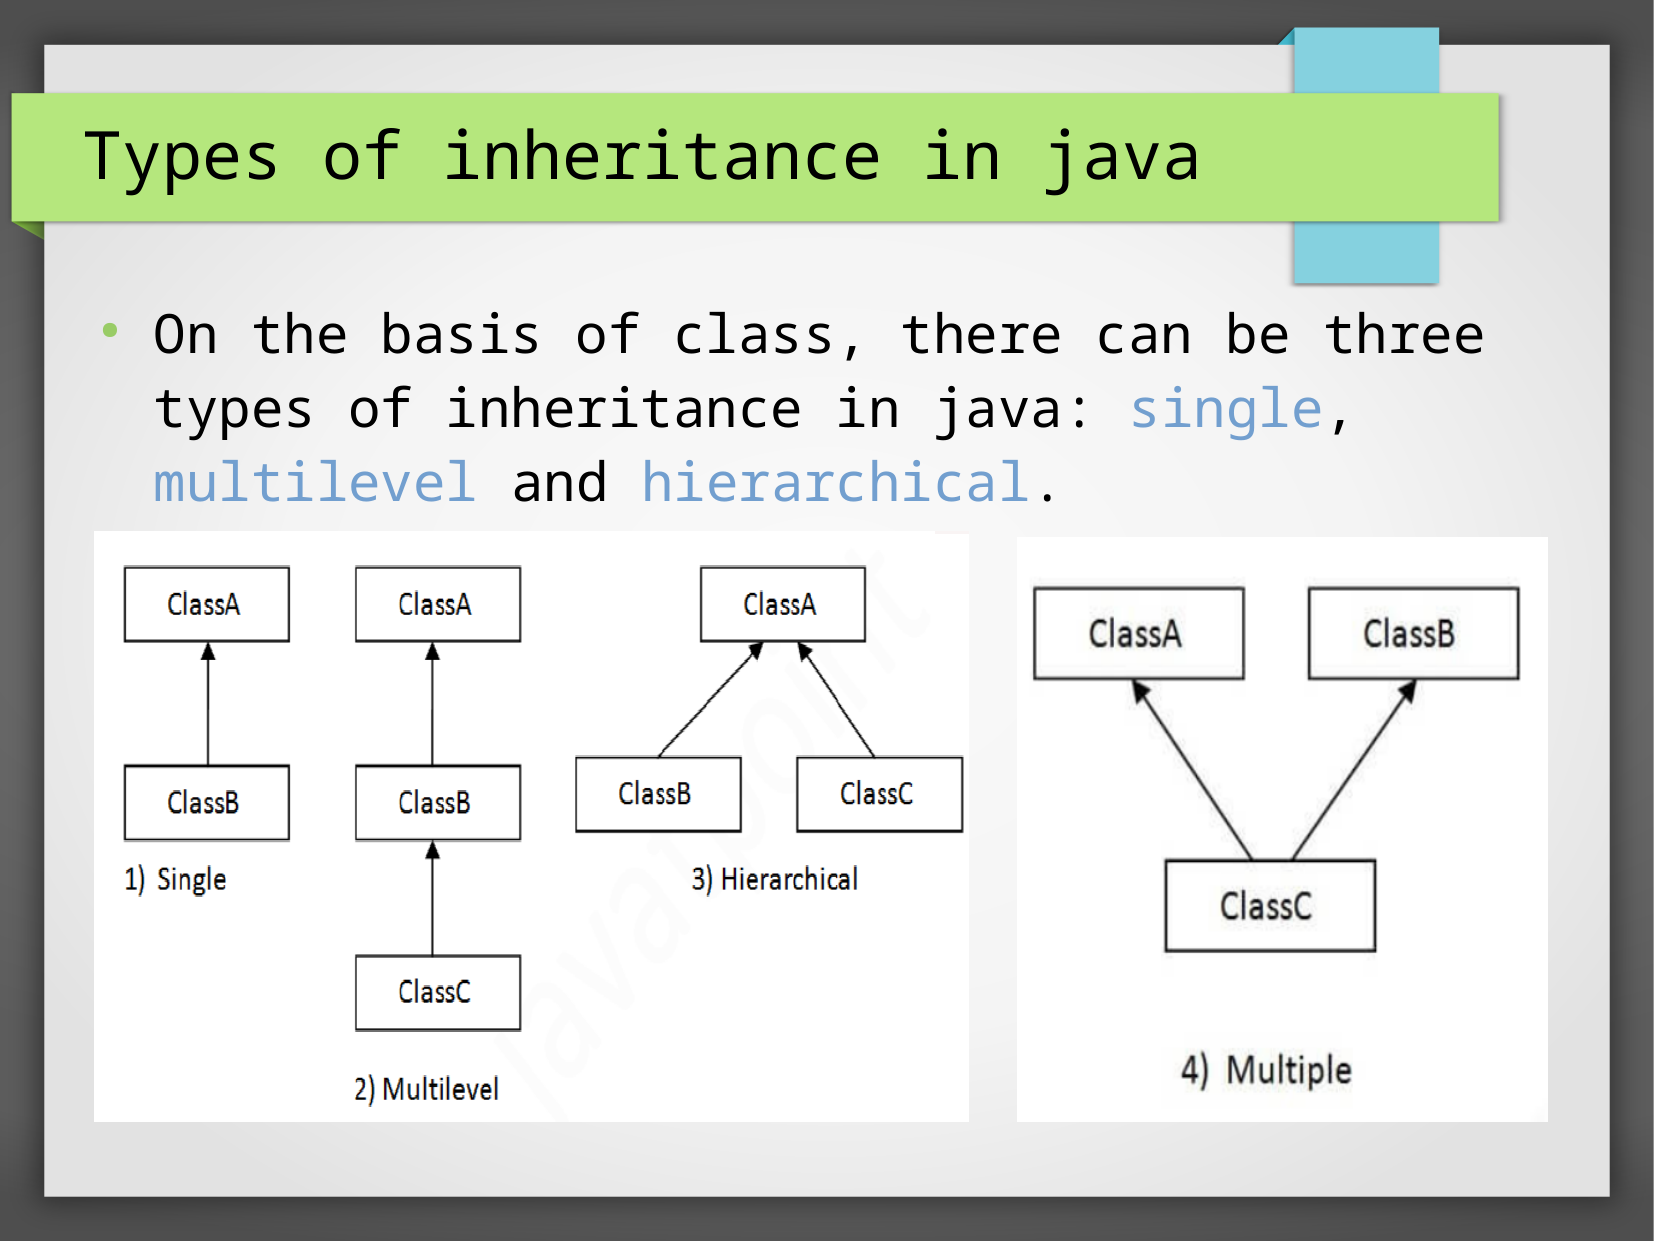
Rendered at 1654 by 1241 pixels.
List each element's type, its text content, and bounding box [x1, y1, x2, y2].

list On the basis of class, there can be three types of inheritance in java: single, multilevel and hierarchical. [82, 295, 1571, 1158]
picture [0, 0, 1654, 1241]
title Types of inheritance in java [82, 94, 1264, 213]
